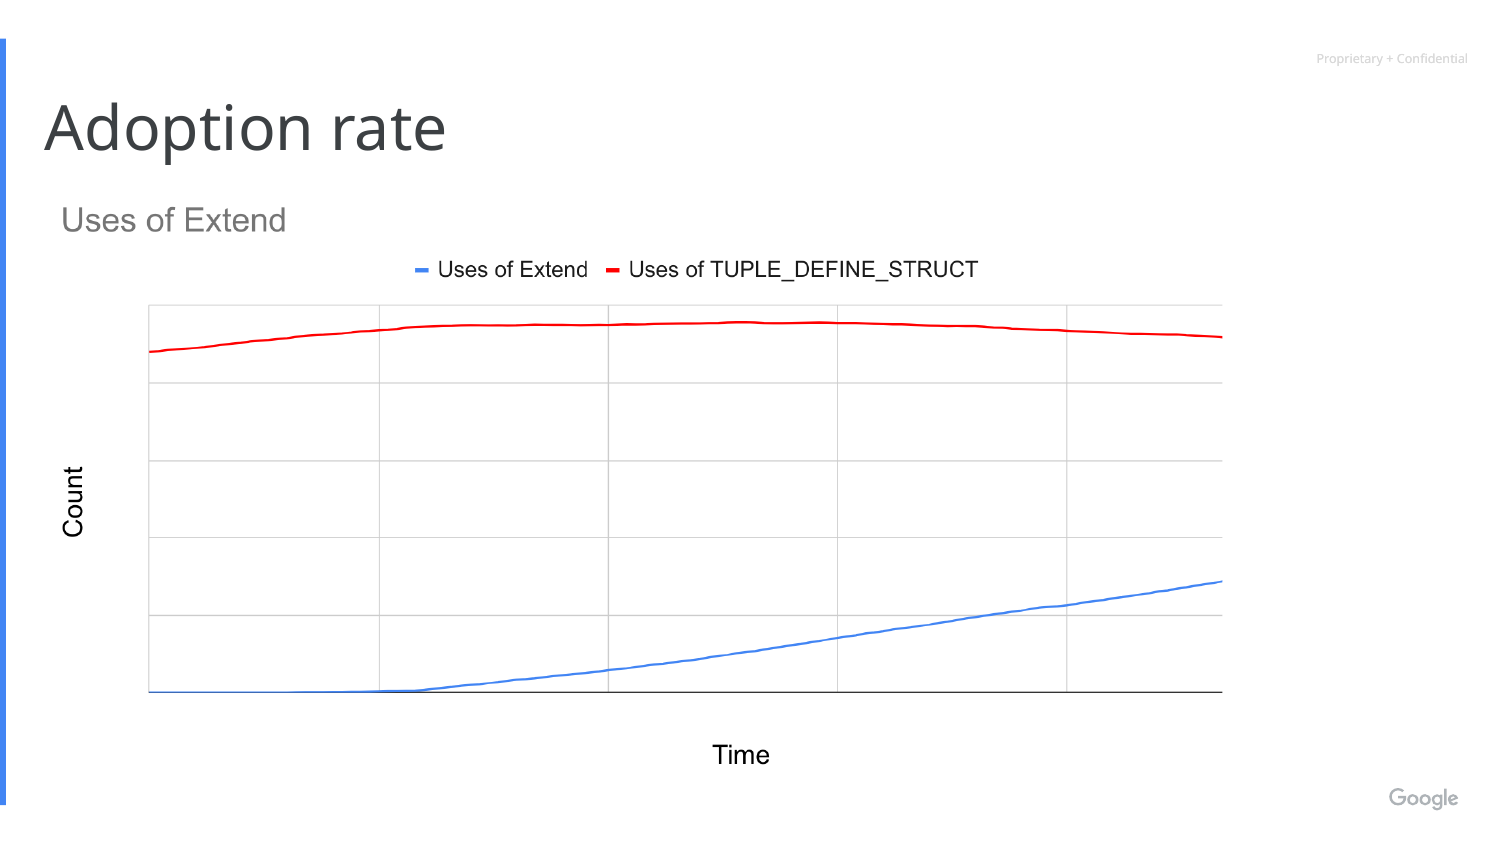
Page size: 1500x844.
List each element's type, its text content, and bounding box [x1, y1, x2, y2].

title Adoption rate [29, 73, 1471, 168]
picture [29, 173, 1223, 800]
